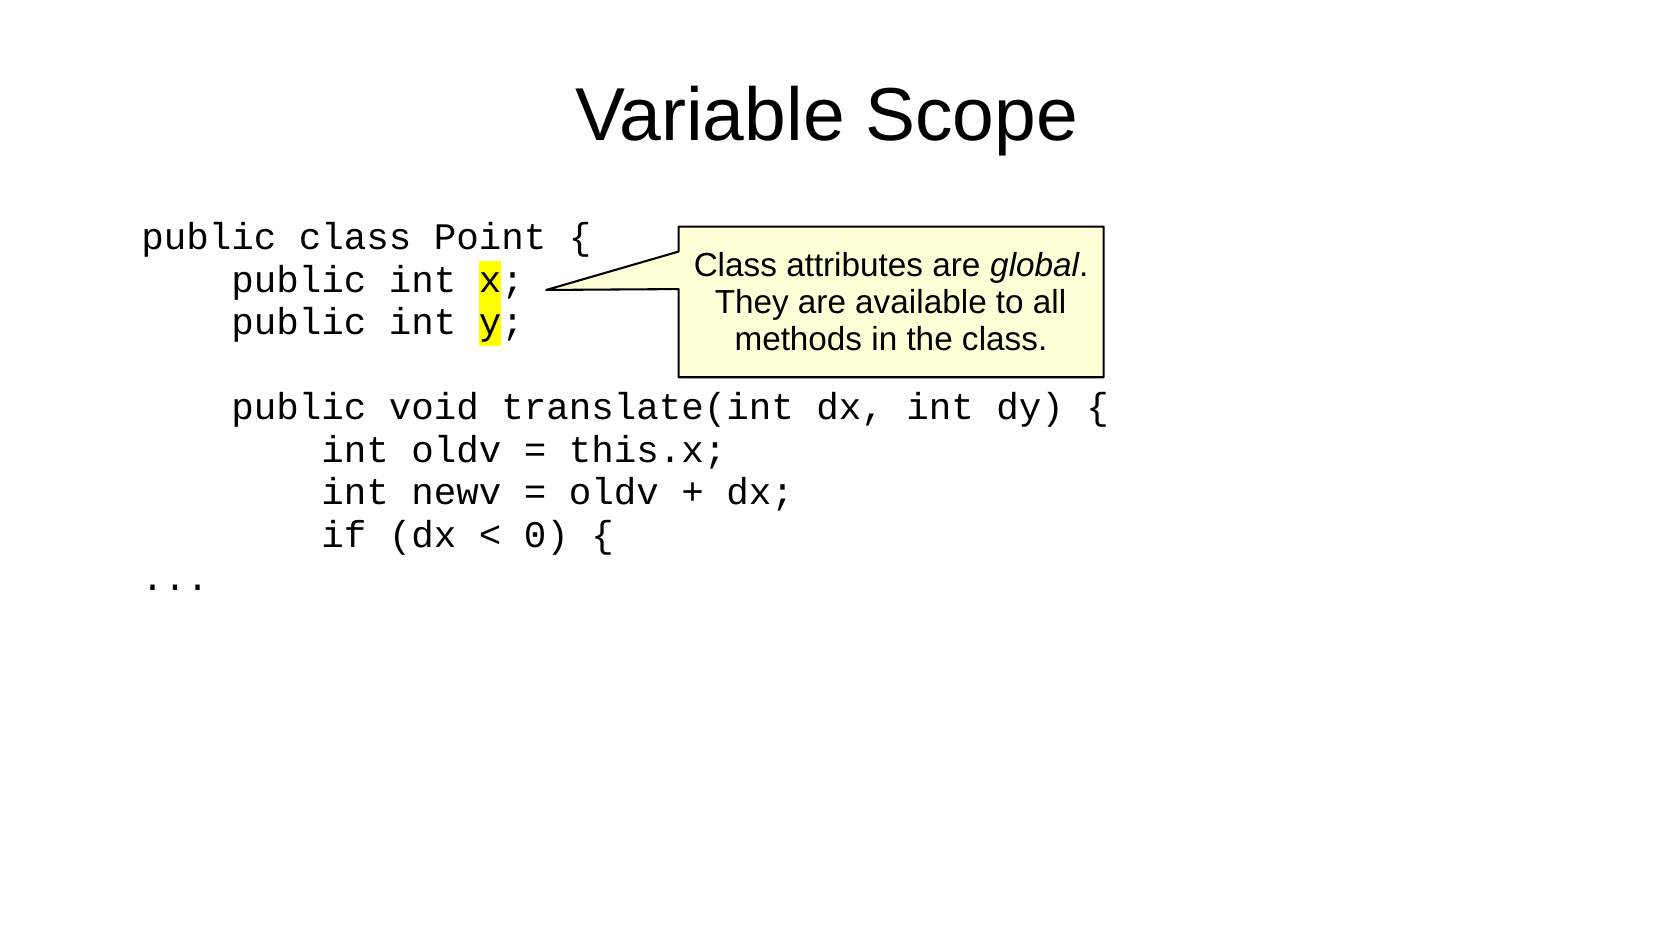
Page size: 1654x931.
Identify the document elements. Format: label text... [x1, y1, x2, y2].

title Variable Scope [82, 37, 1571, 193]
text_box public class Point { public int x; public int y; public void translate(int dx, int dy) { int oldv = this.x; int newv = oldv + dx; if (dx < 0) { ... [126, 211, 1124, 652]
text_box Class attributes are global. They are available to all methods in the class. [546, 226, 1104, 378]
